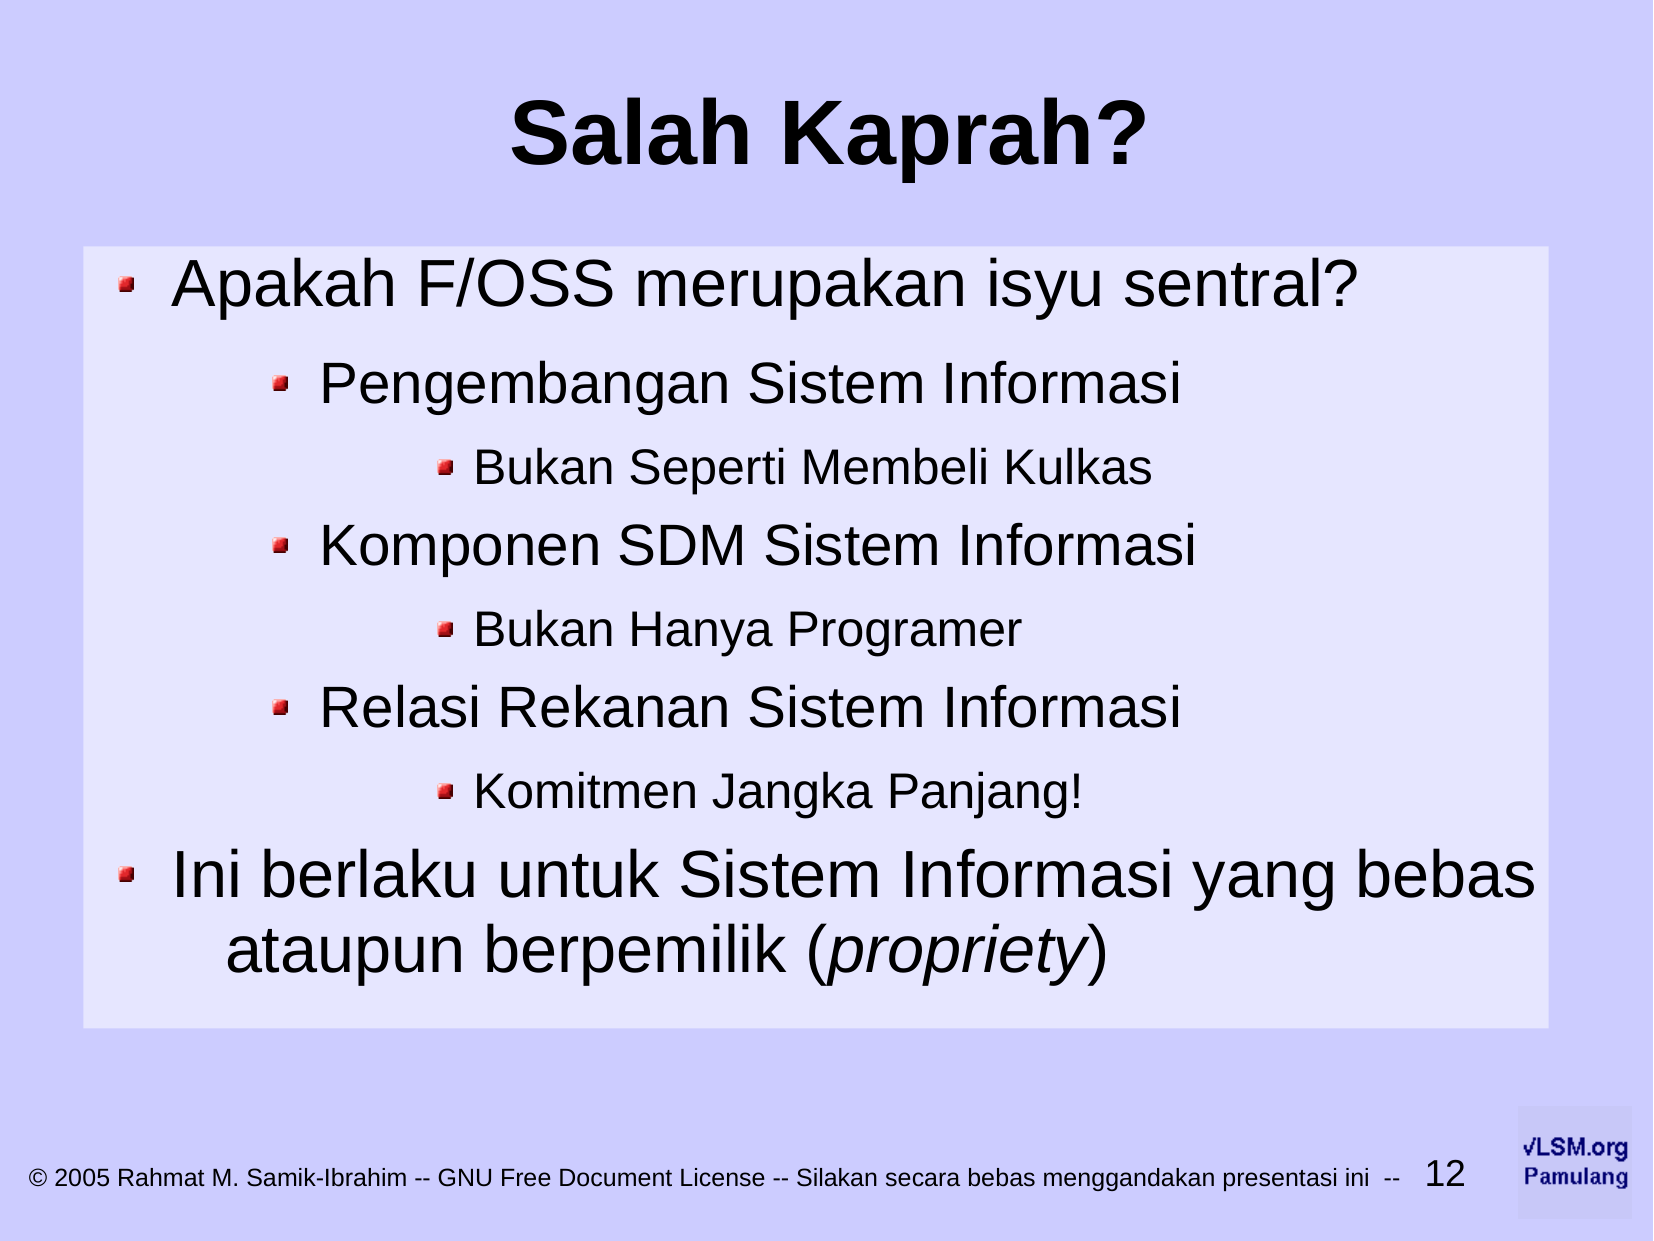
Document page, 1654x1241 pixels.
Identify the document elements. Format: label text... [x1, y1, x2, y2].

picture [1518, 1106, 1632, 1219]
list Apakah F/OSS merupakan isyu sentral? Pengembangan Sistem Informasi Bukan Seperti Membeli Kulkas Komponen SDM Sistem Informasi Bukan Hanya Programer Relasi Rekanan Sistem Informasi Komitmen Jangka Panjang! Ini berlaku untuk Sistem Informasi yang bebas ataupun berpemilik (propriety) [83, 246, 1549, 1029]
title Salah Kaprah? [38, 77, 1623, 188]
